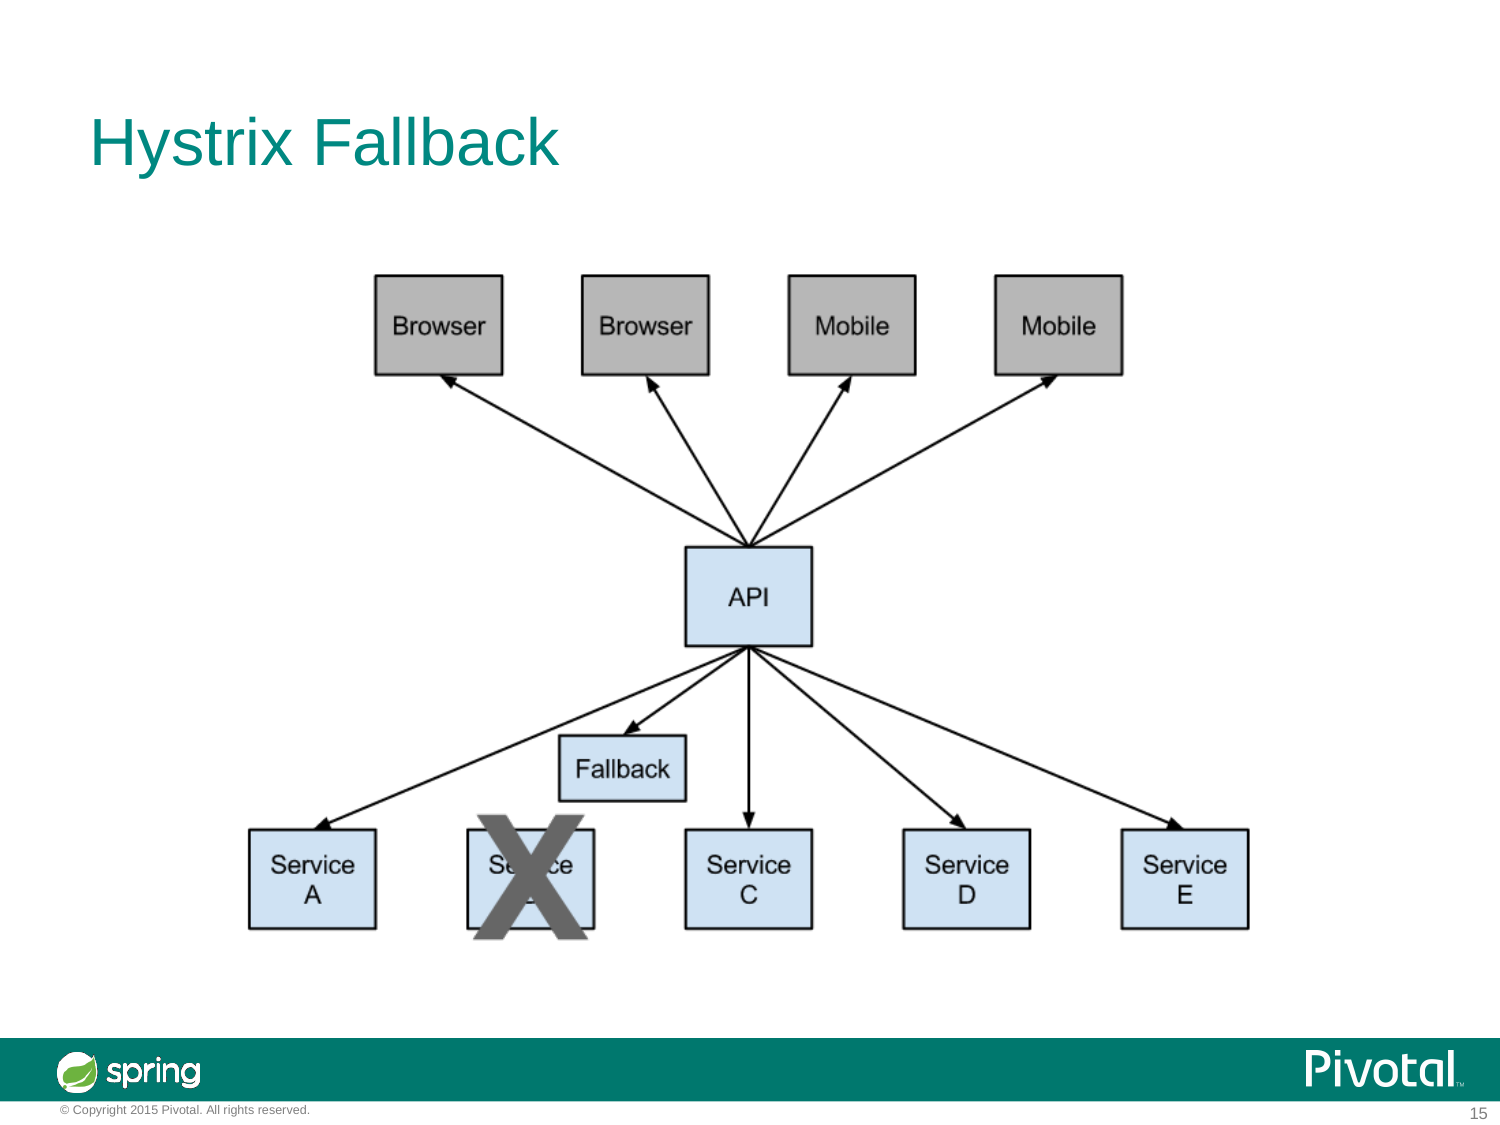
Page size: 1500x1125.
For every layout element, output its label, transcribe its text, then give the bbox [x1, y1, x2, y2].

picture [32, 179, 1464, 1125]
title Hystrix Fallback [75, 45, 1426, 233]
